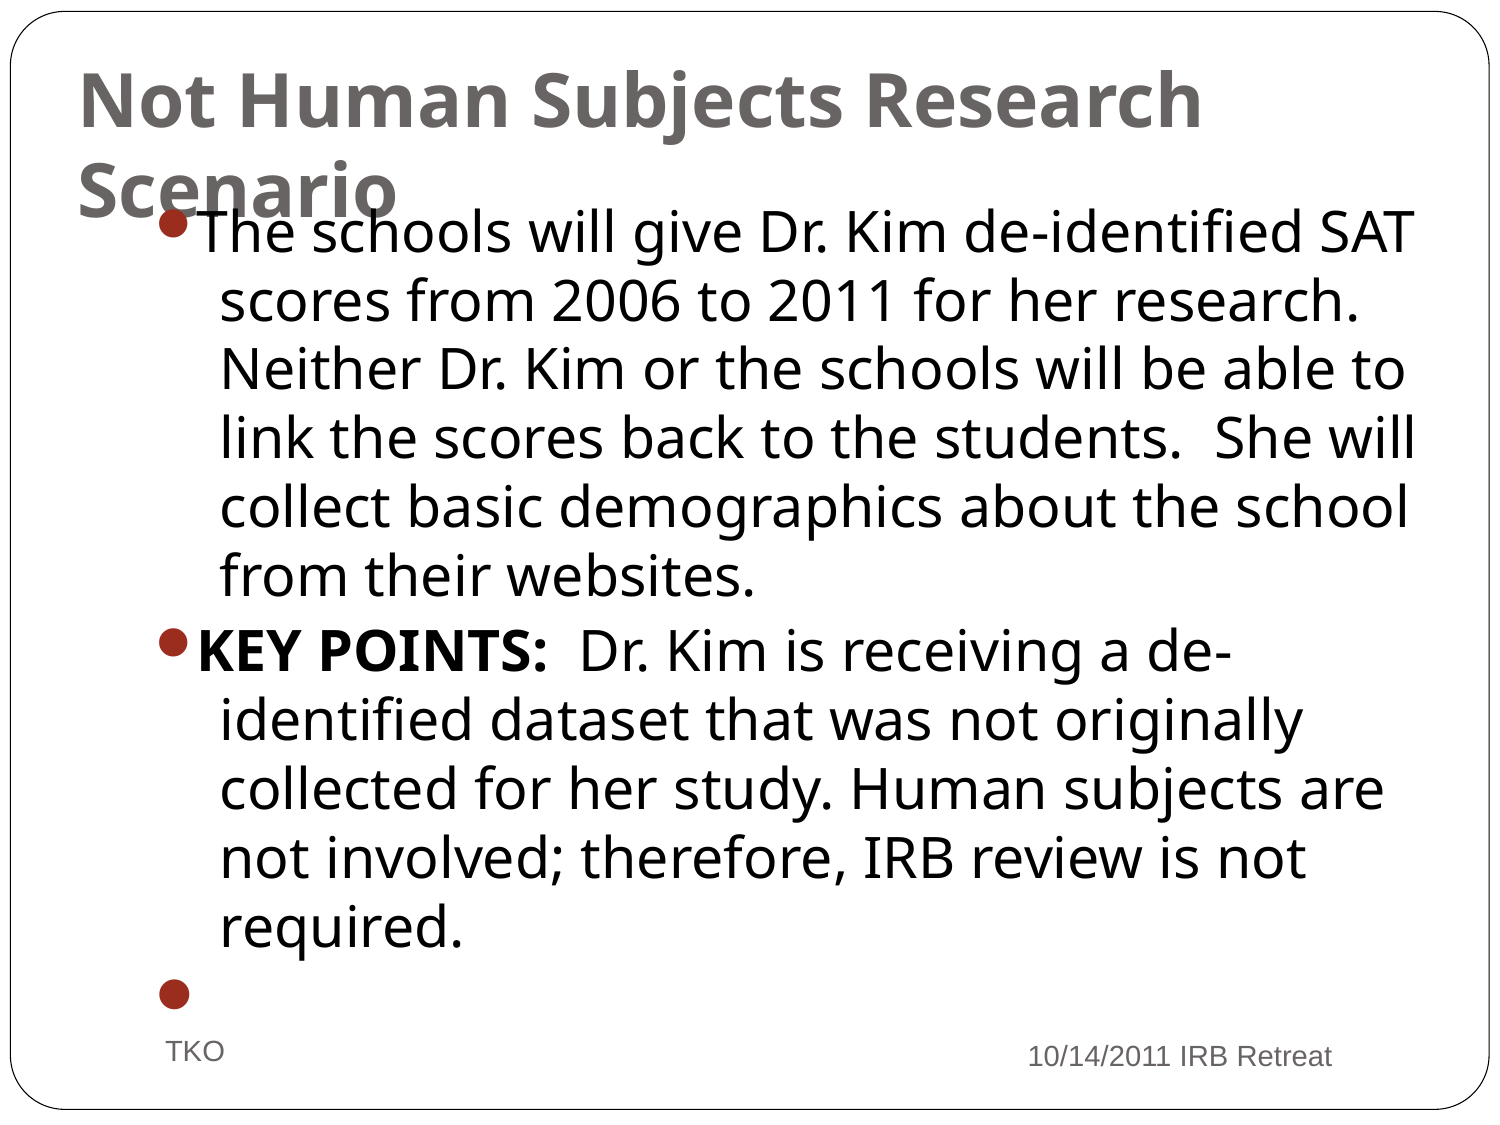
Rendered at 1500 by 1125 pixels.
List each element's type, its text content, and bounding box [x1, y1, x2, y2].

title Not Human Subjects Research Scenario [62, 45, 1426, 163]
text_box 10/14/2011 IRB Retreat [1012, 1015, 1419, 1094]
text_box TKO [150, 1012, 801, 1088]
list The schools will give Dr. Kim de-identified SAT scores from 2006 to 2011 for her research. Neither Dr. Kim or the schools will be able to link the scores back to the students. She will collect basic demographics about the school from their websites. KEY POINTS: Dr. Kim is receiving a de-identified dataset that was not originally collected for her study. Human subjects are not involved; therefore, IRB review is not required. [50, 187, 1451, 1026]
